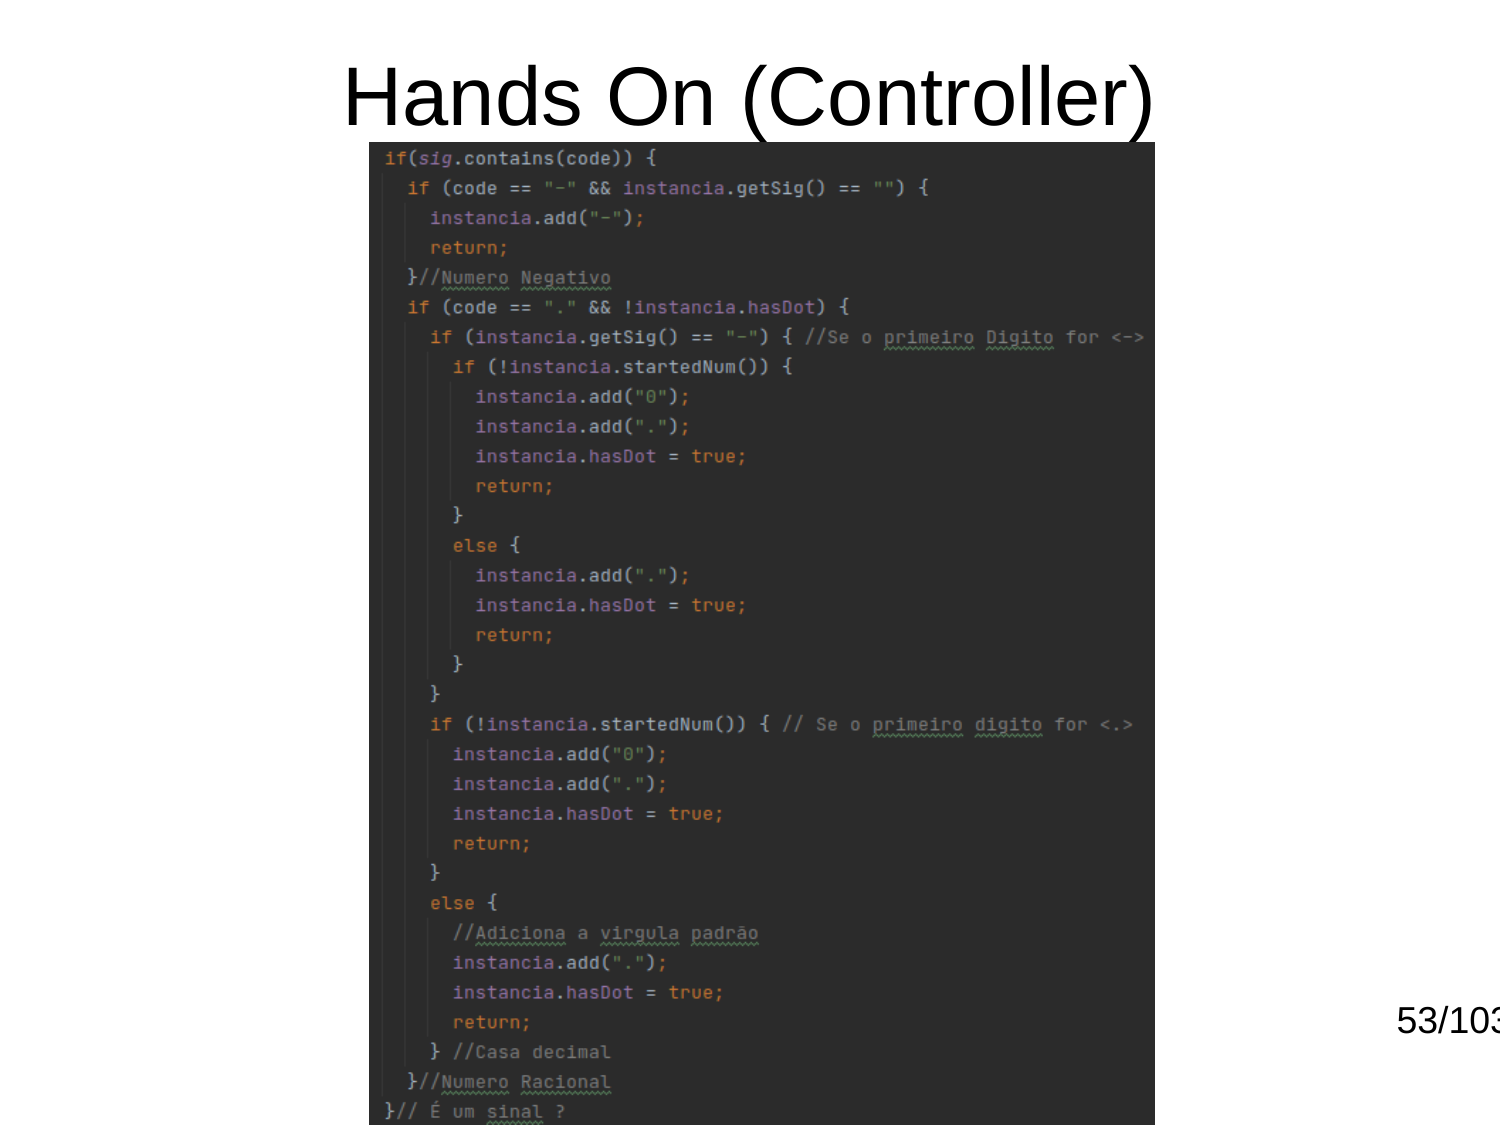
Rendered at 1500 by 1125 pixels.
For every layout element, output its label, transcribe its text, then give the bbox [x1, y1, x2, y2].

picture [369, 142, 1155, 1125]
text_box Hands On (Controller) [74, 30, 1425, 155]
